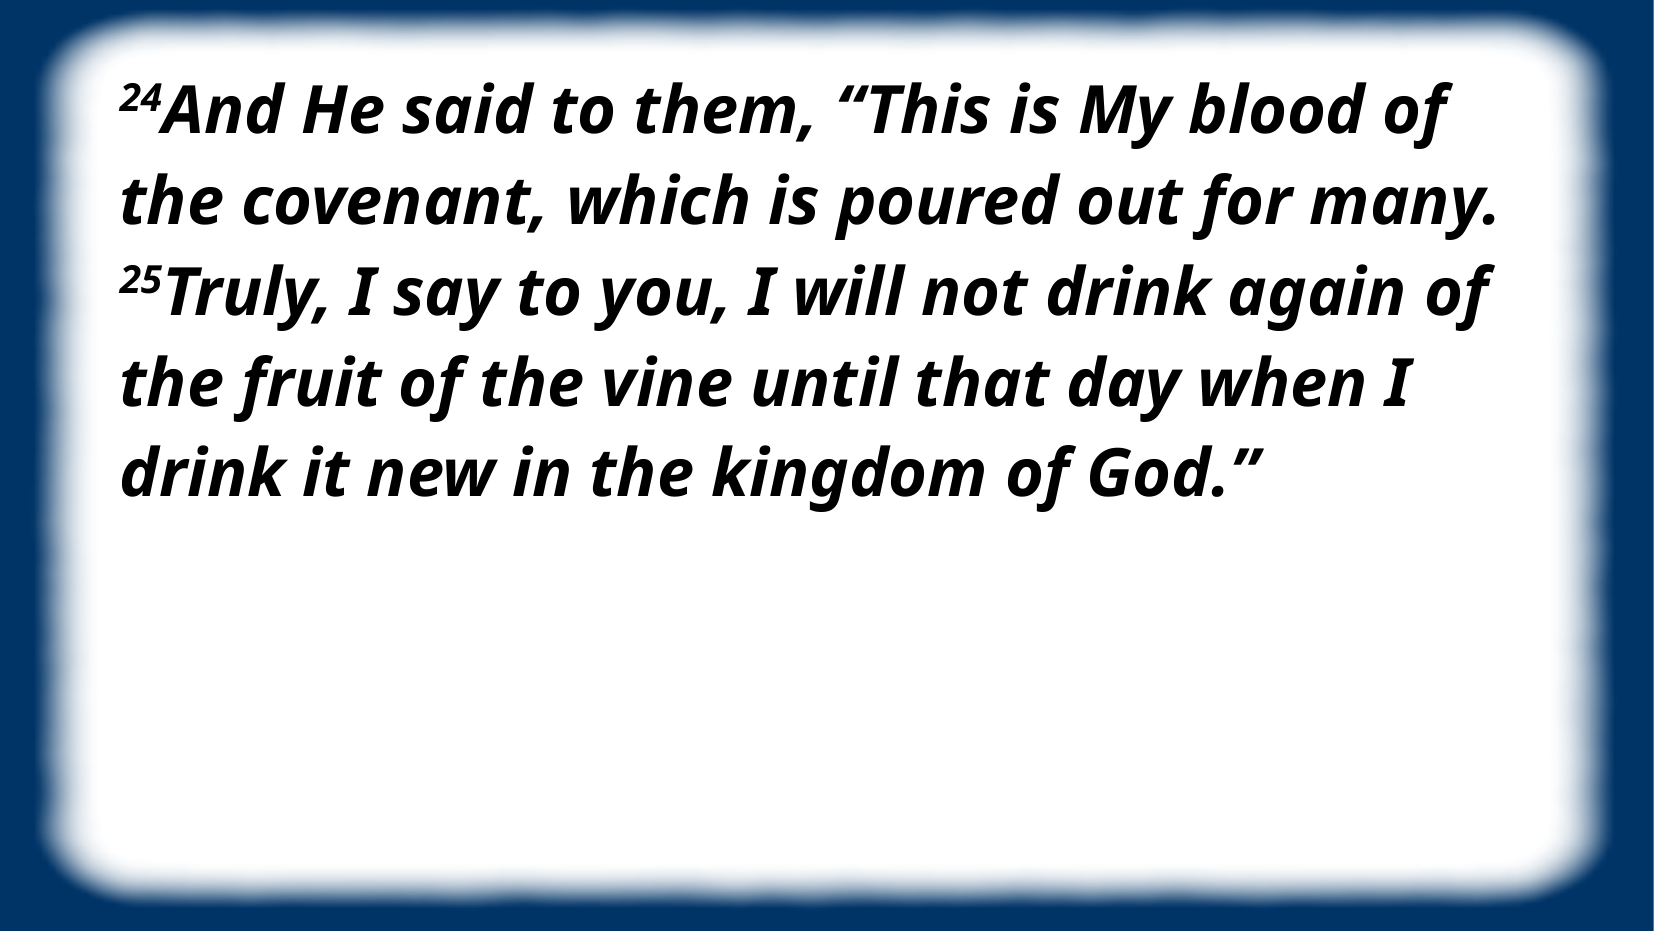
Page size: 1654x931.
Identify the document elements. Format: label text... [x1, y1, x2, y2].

text_box 24And He said to them, “This is My blood of the covenant, which is poured out for many. 25Truly, I say to you, I will not drink again of the fruit of the vine until that day when I drink it new in the kingdom of God.” [105, 54, 1546, 514]
picture [0, 0, 1654, 931]
